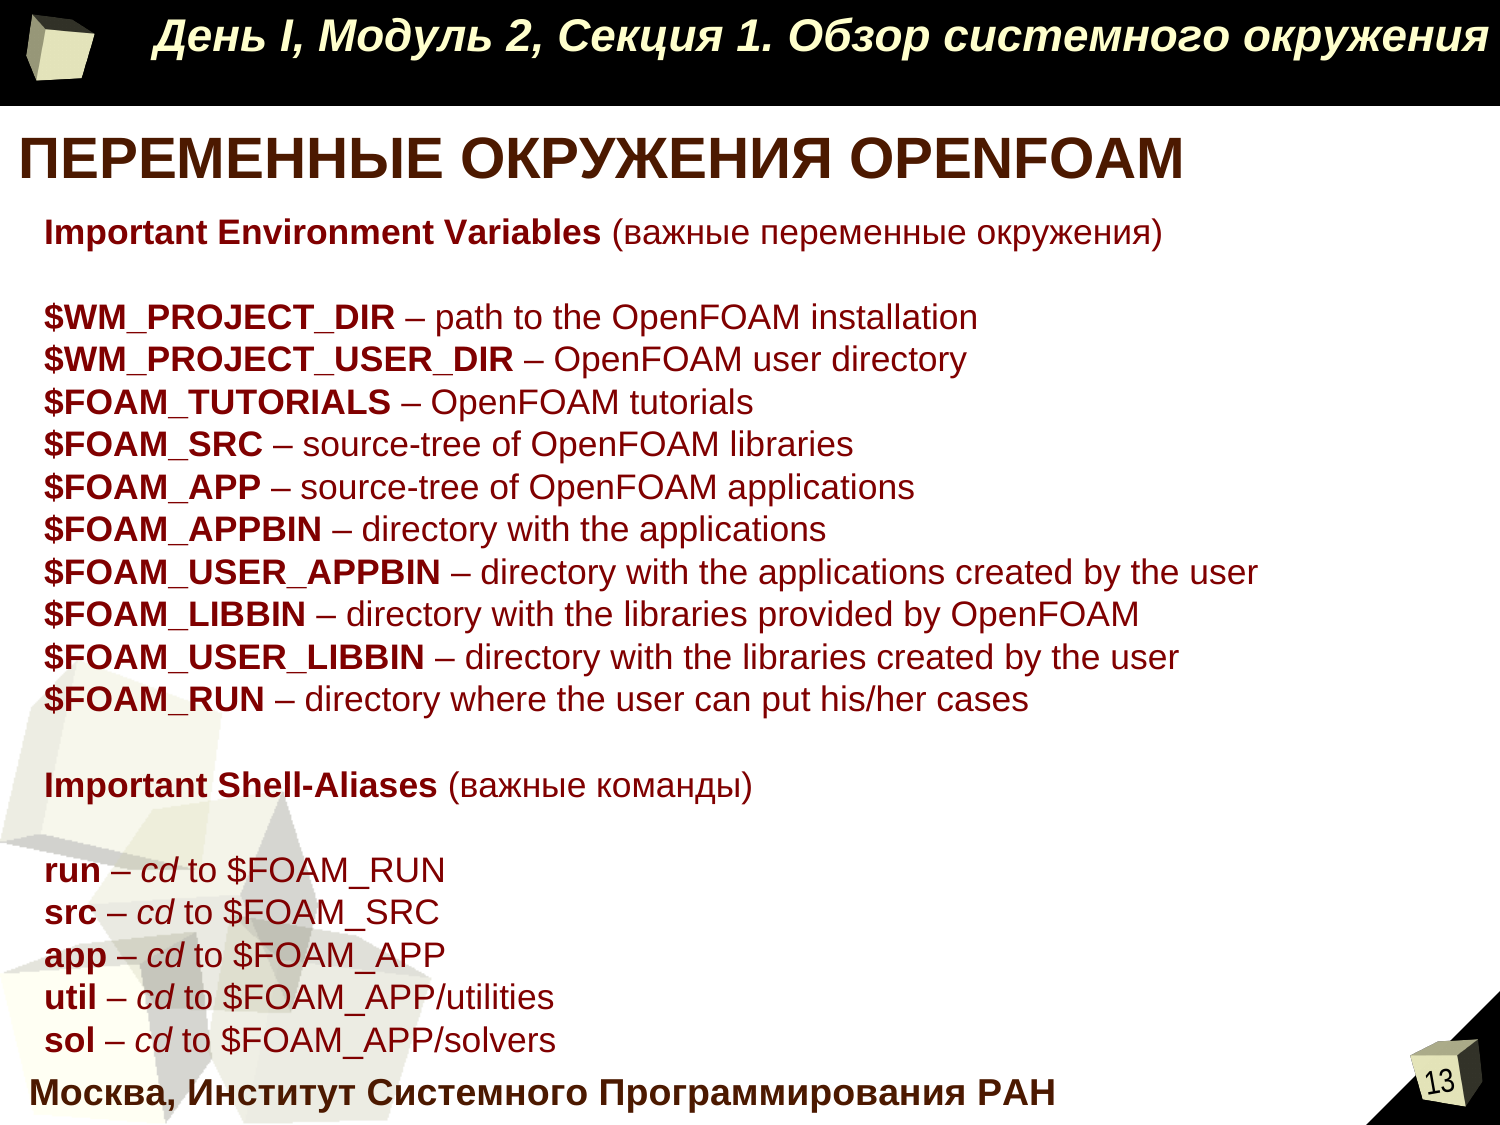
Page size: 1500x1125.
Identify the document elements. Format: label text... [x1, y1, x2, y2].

picture [423, 1088, 433, 1102]
text_box Important Environment Variables (важные переменные окружения) $WM_PROJECT_DIR – path to the OpenFOAM installation $WM_PROJECT_USER_DIR – OpenFOAM user directory $FOAM_TUTORIALS – OpenFOAM tutorials $FOAM_SRC – source-tree of OpenFOAM libraries $FOAM_APP – source-tree of OpenFOAM applications $FOAM_APPBIN – directory with the applications $FOAM_USER_APPBIN – directory with the applications created by the user $FOAM_LIBBIN – directory with the libraries provided by OpenFOAM $FOAM_USER_LIBBIN – directory with the libraries created by the user $FOAM_RUN – directory where the user can put his/her cases Important Shell-Aliases (важные команды) run – cd to $FOAM_RUN src – cd to $FOAM_SRC app – cd to $FOAM_APP util – cd to $FOAM_APP/utilities sol – cd to $FOAM_APP/solvers [29, 198, 1448, 1067]
picture [0, 659, 433, 1125]
text_box ПЕРЕМЕННЫЕ ОКРУЖЕНИЯ OPENFOAM [4, 112, 1500, 198]
